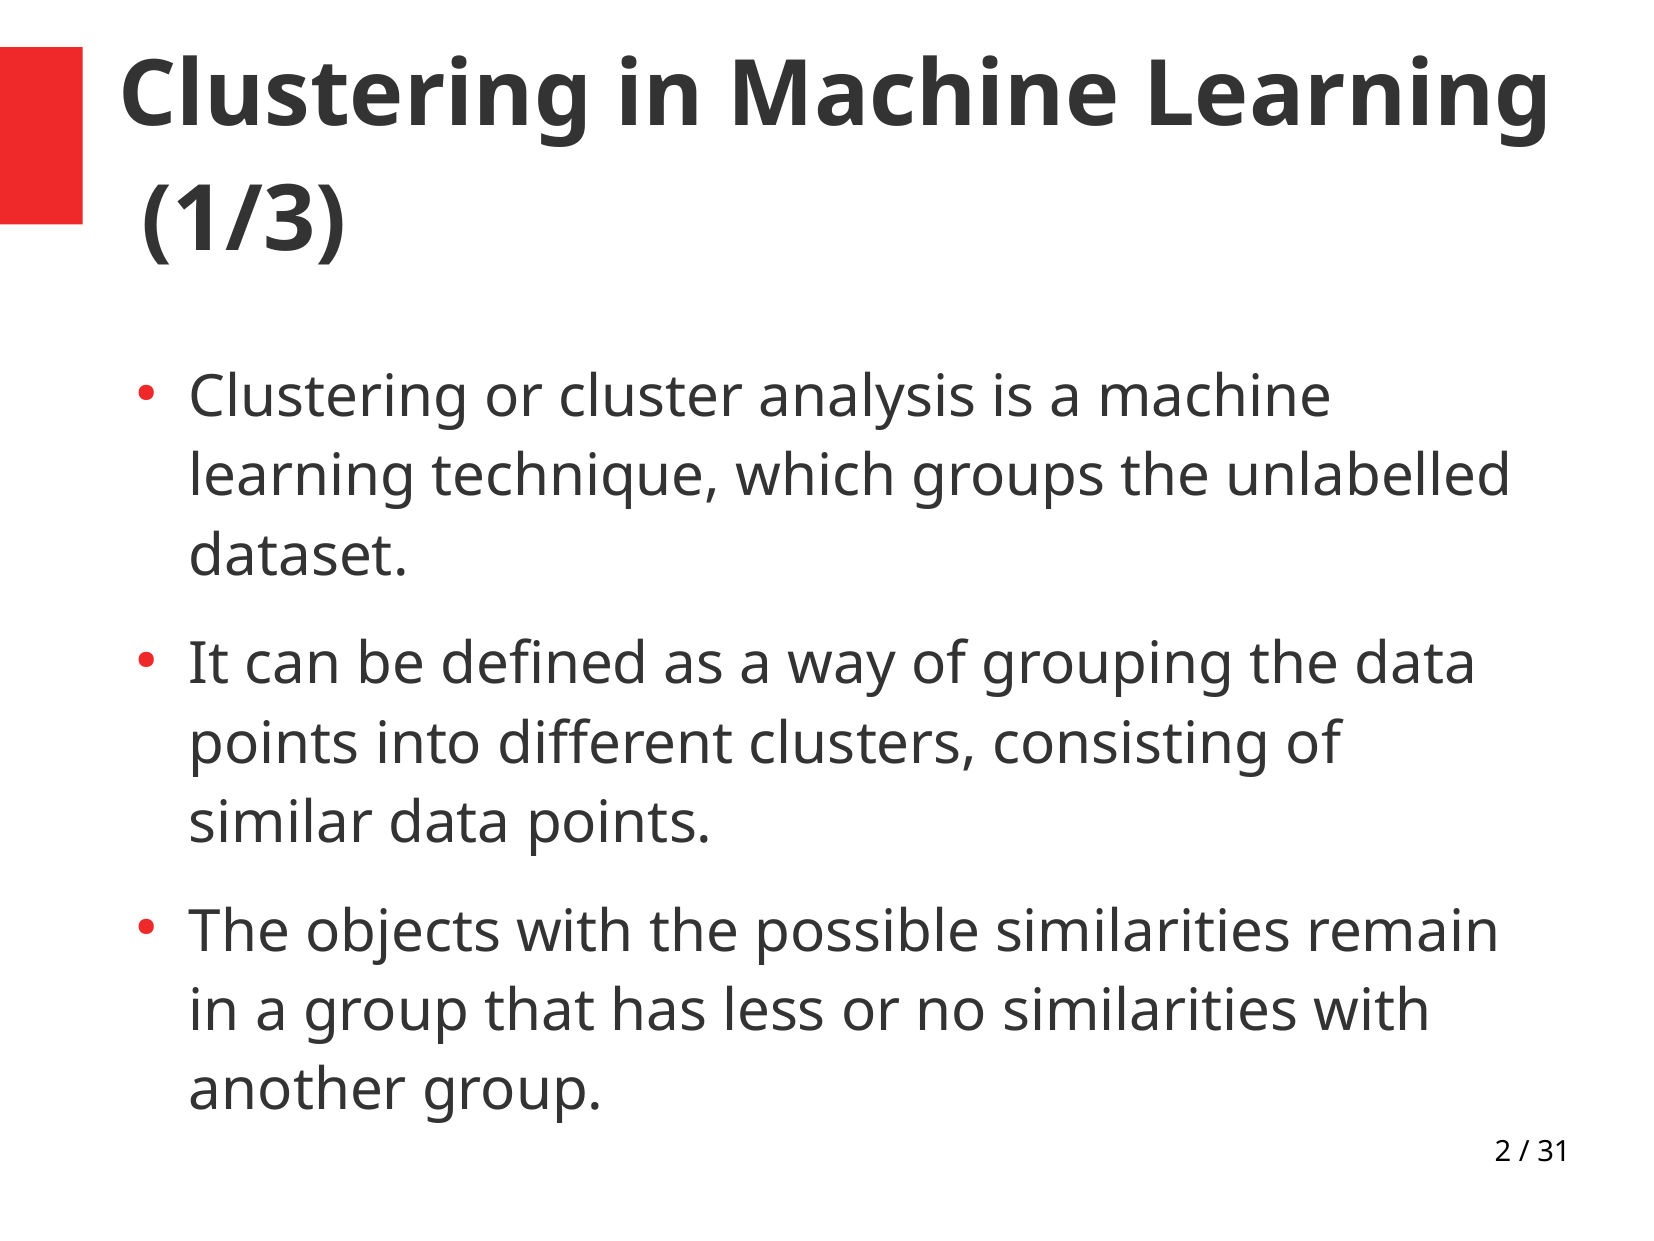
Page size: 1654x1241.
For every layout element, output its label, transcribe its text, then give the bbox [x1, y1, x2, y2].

title Clustering in Machine Learning (1/3) [118, 28, 1571, 278]
list Clustering or cluster analysis is a machine learning technique, which groups the unlabelled dataset. It can be defined as a way of grouping the data points into different clusters, consisting of similar data points. The objects with the possible similarities remain in a group that has less or no similarities with another group. [118, 354, 1536, 1229]
